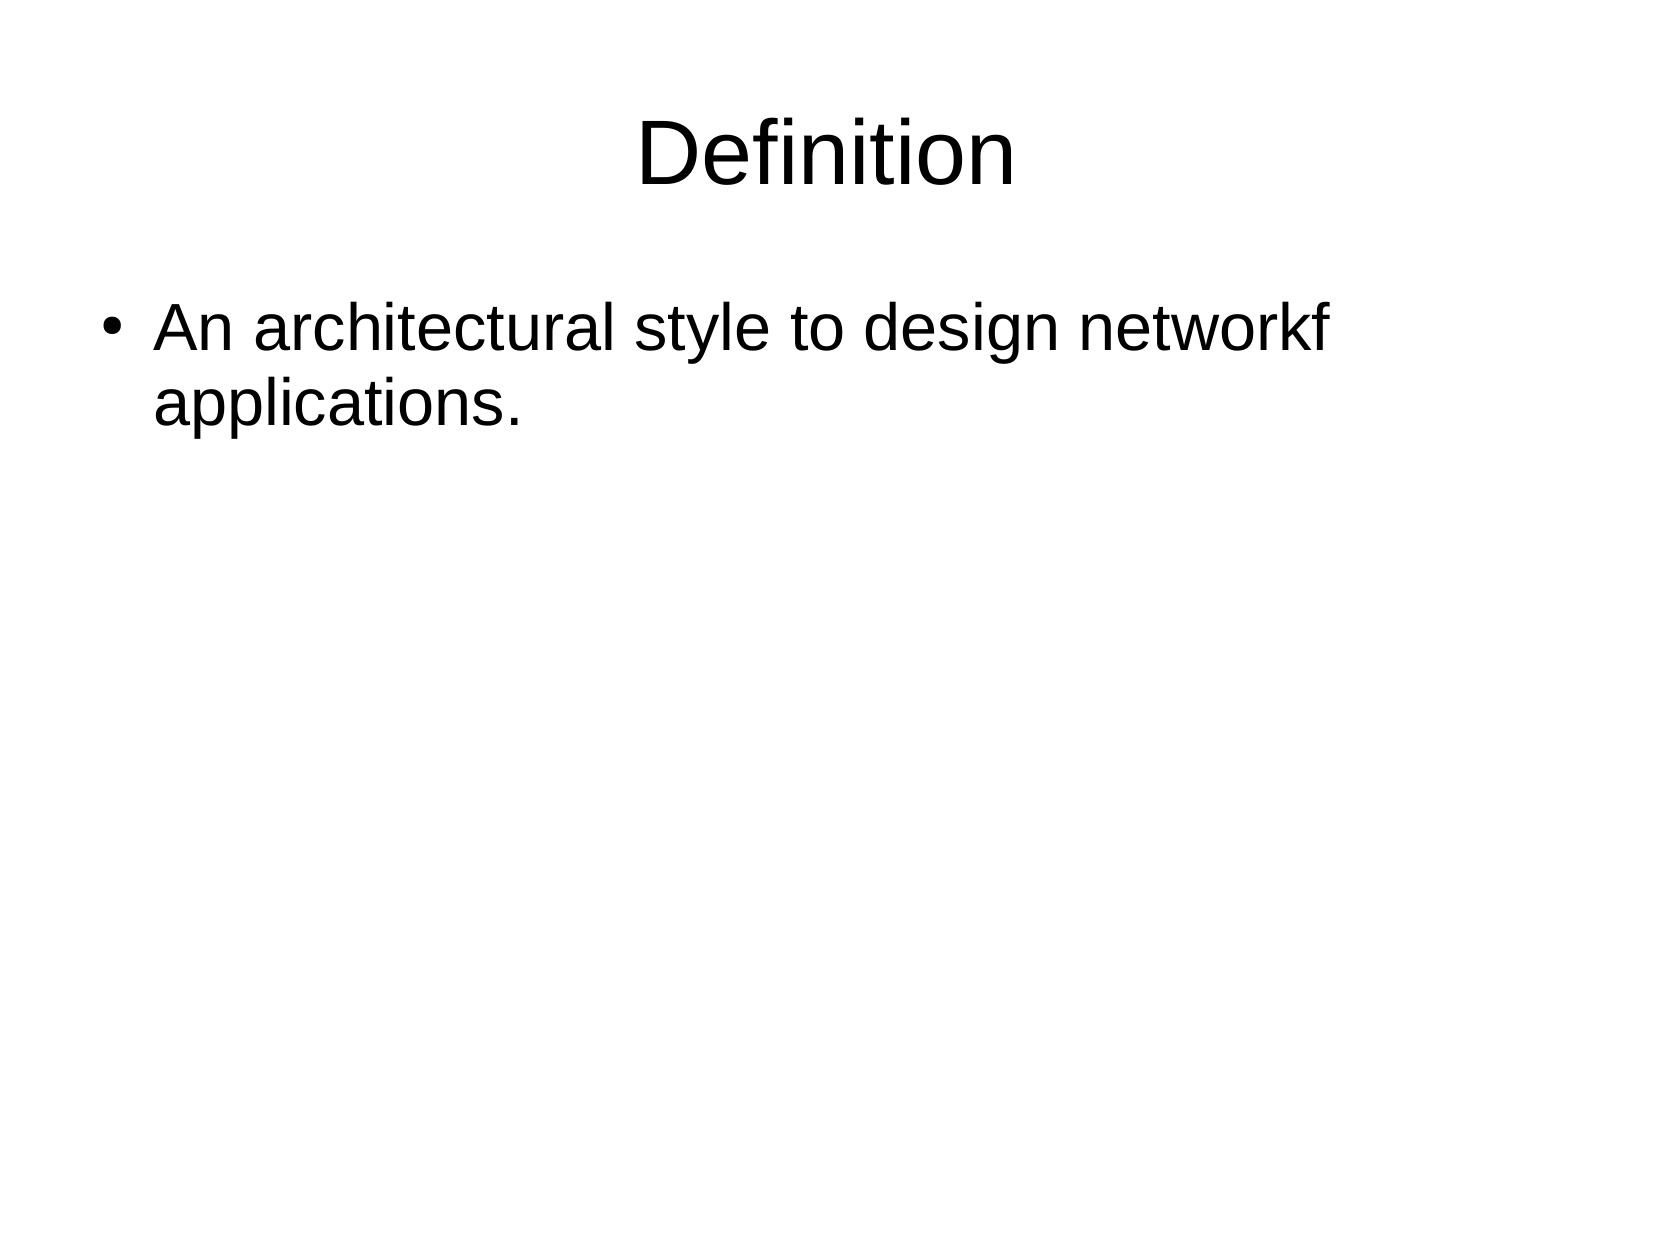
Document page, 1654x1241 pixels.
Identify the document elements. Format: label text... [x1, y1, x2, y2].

title Definition [82, 49, 1571, 257]
list An architectural style to design networkf applications. [82, 290, 1571, 1010]
